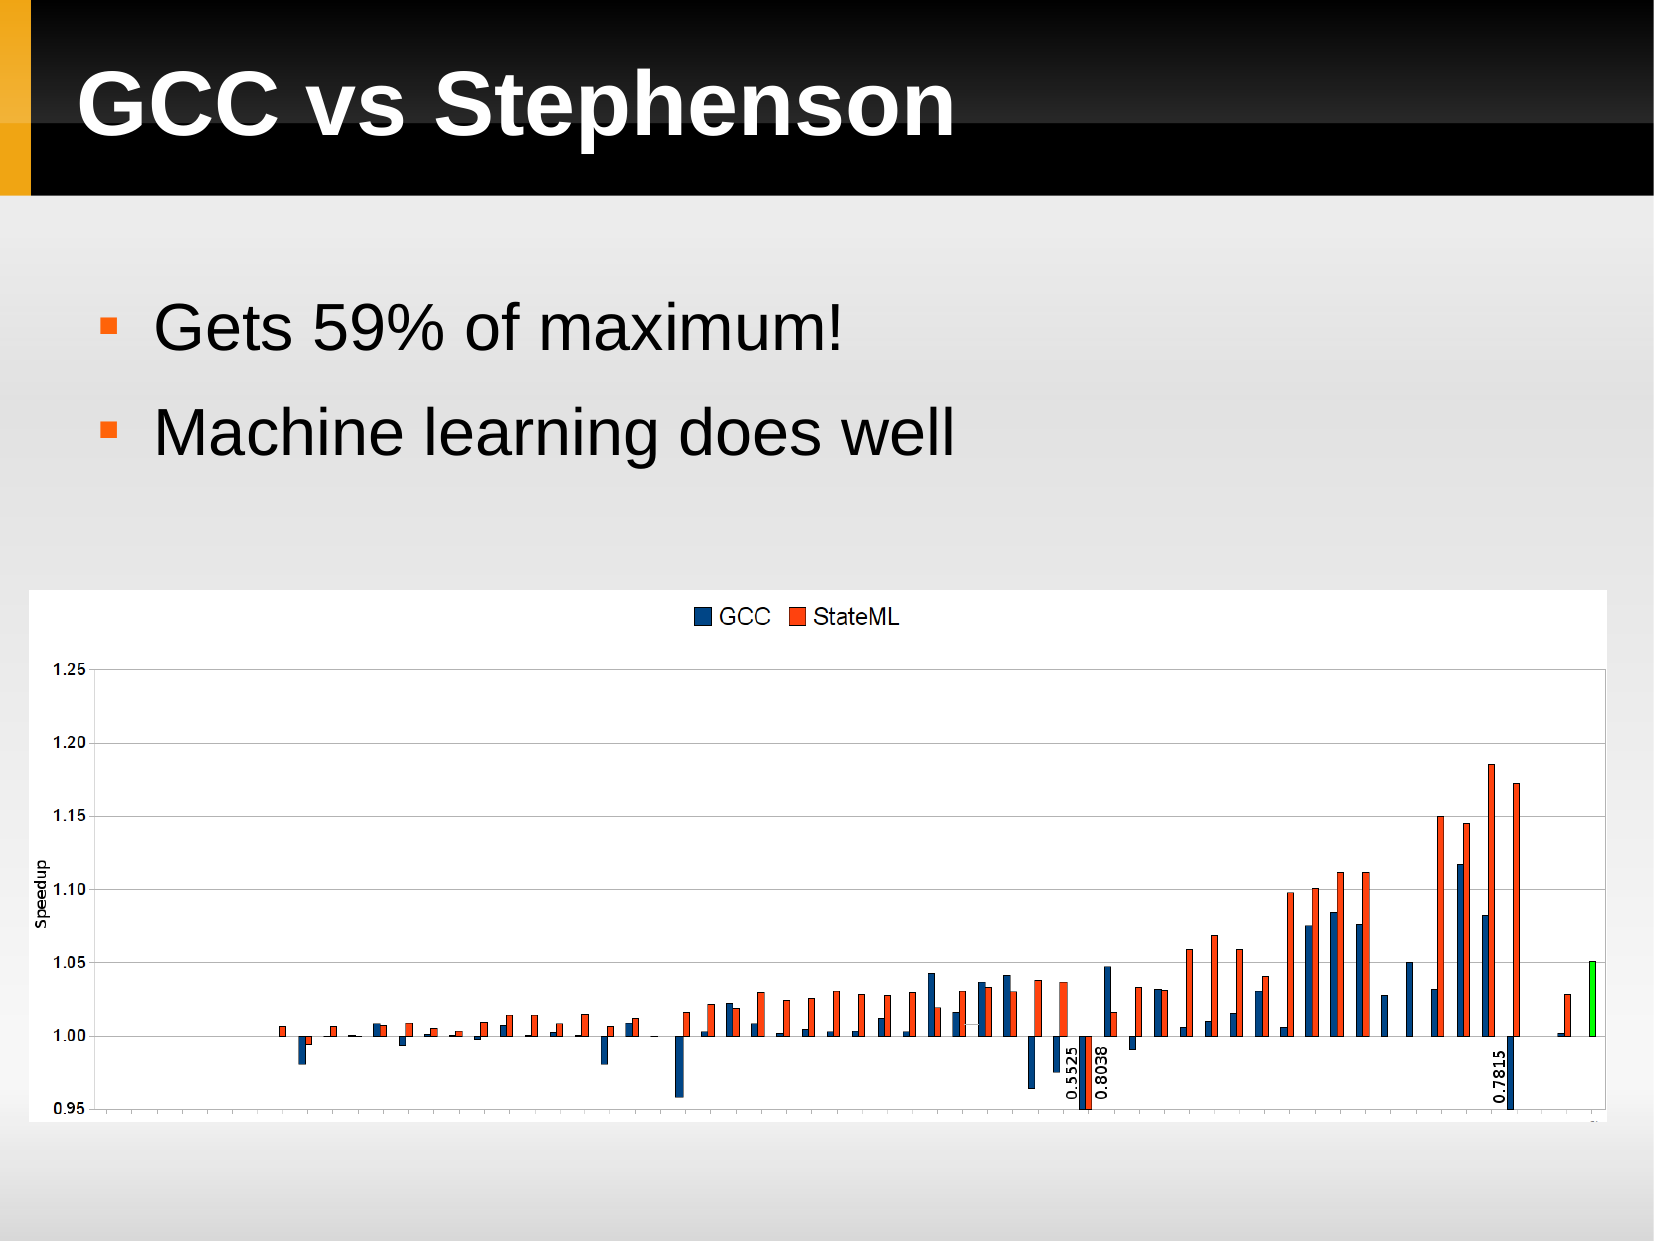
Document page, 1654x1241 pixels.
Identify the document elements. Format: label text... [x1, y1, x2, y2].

title GCC vs Stephenson [76, 7, 1565, 200]
list Gets 59% of maximum! Machine learning does well [82, 290, 1571, 590]
picture [0, 0, 1654, 1241]
